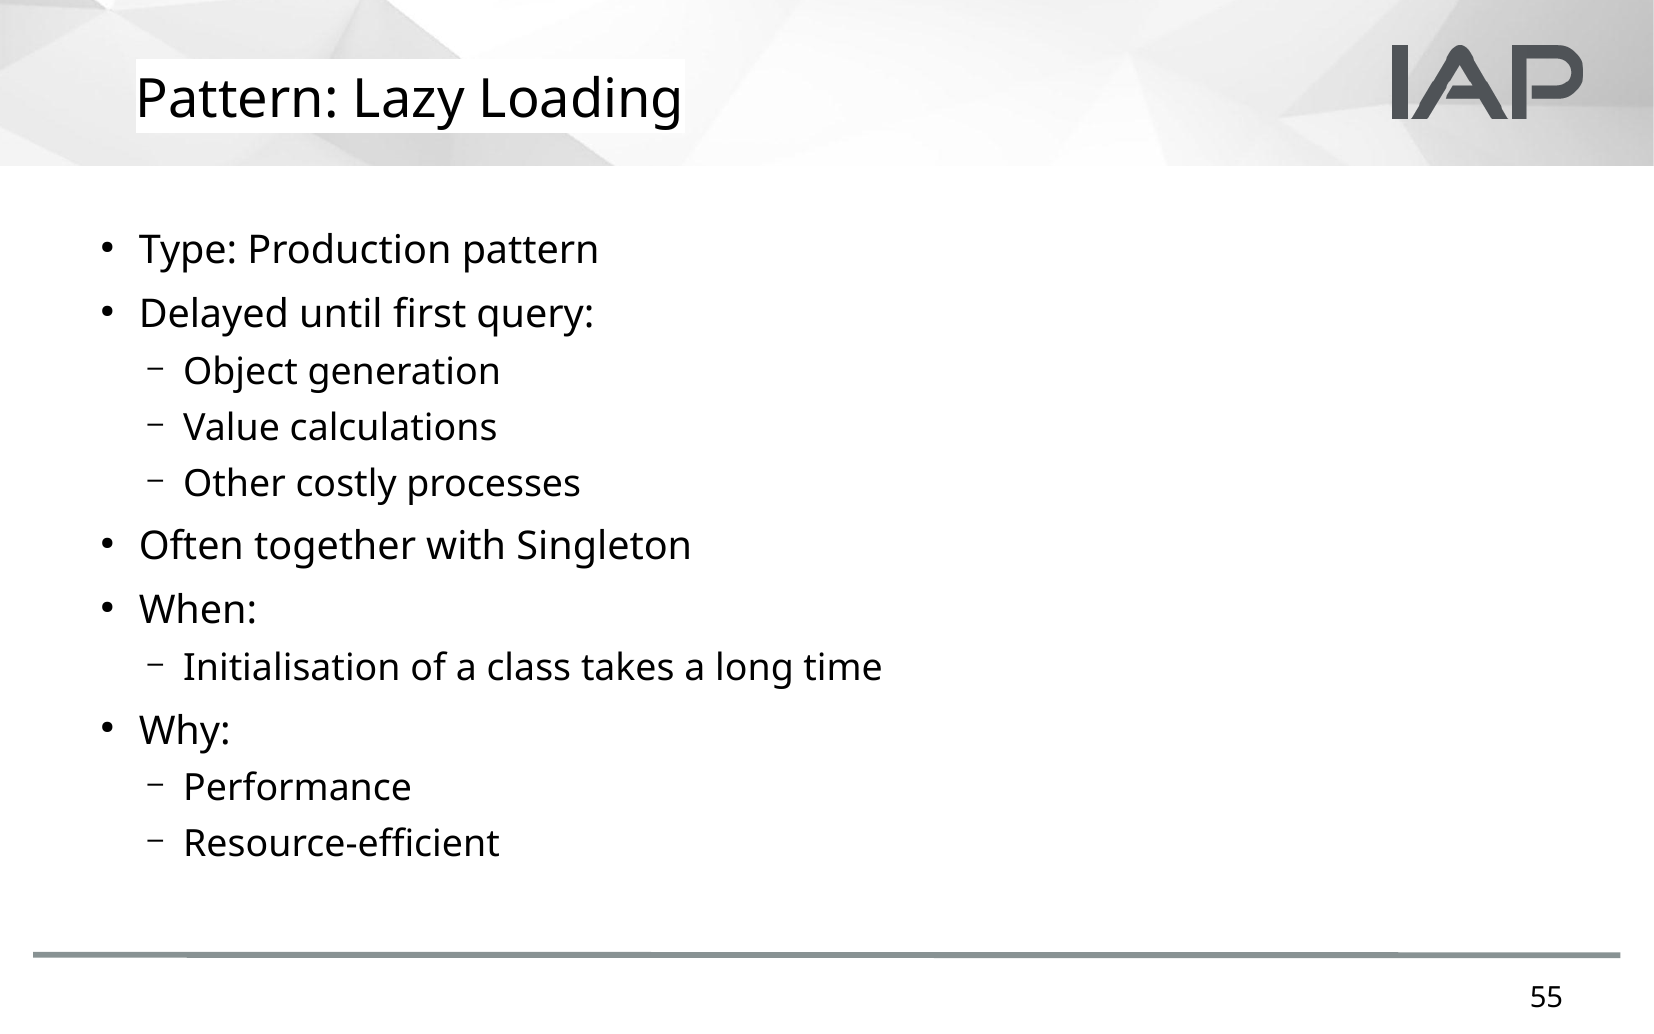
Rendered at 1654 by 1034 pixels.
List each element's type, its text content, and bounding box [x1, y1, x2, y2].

list Type: Production pattern Delayed until first query: Object generation Value calculations Other costly processes Often together with Singleton When: Initialisation of a class takes a long time Why: Performance Resource-efficient [82, 221, 1571, 916]
title Pattern: Lazy Loading [135, 41, 1264, 152]
picture [0, 0, 1654, 166]
